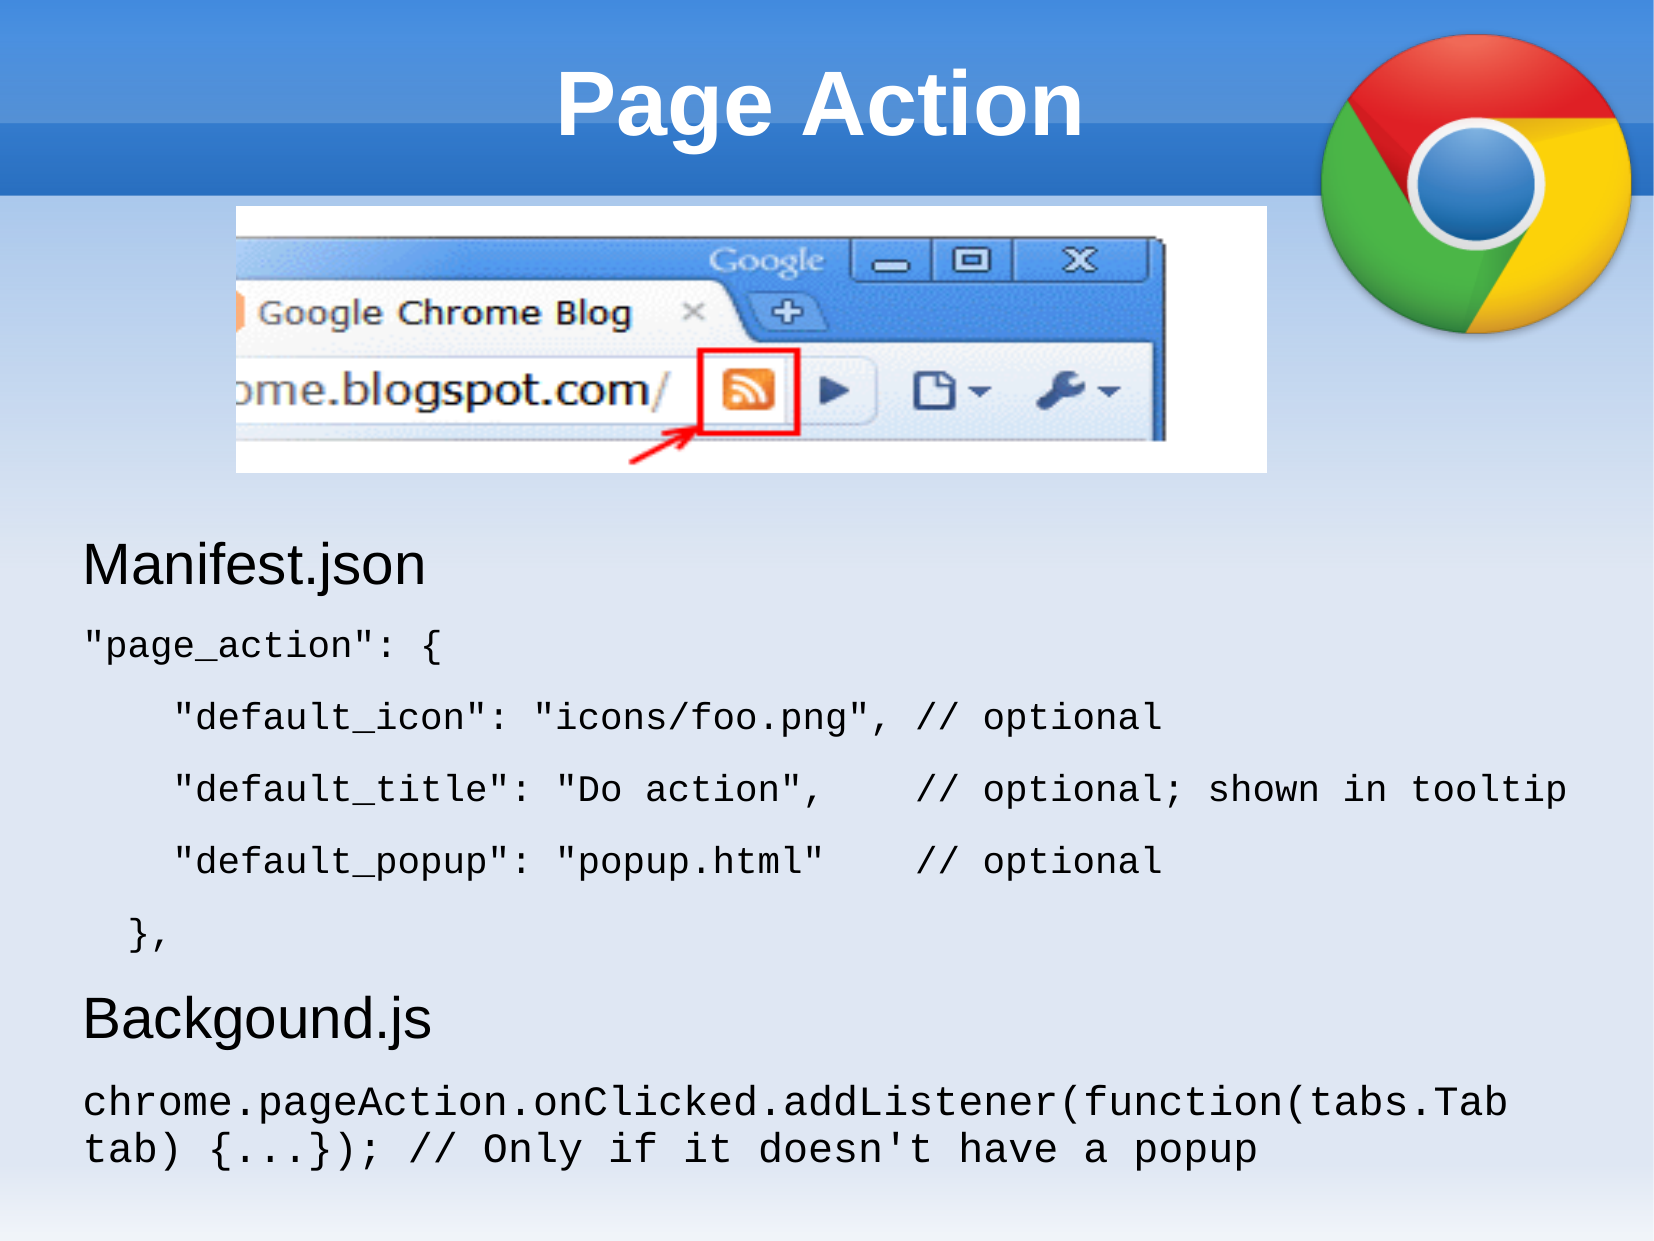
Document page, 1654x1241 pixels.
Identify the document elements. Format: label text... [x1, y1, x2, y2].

title Page Action [76, 0, 1565, 208]
picture [0, 0, 1654, 1241]
list Manifest.json "page_action": { "default_icon": "icons/foo.png", // optional "default_title": "Do action", // optional; shown in tooltip "default_popup": "popup.html" // optional }, Backgound.js chrome.pageAction.onClicked.addListener(function(tabs.Tab tab) {...}); // Only if it doesn't have a popup [82, 531, 1571, 1176]
